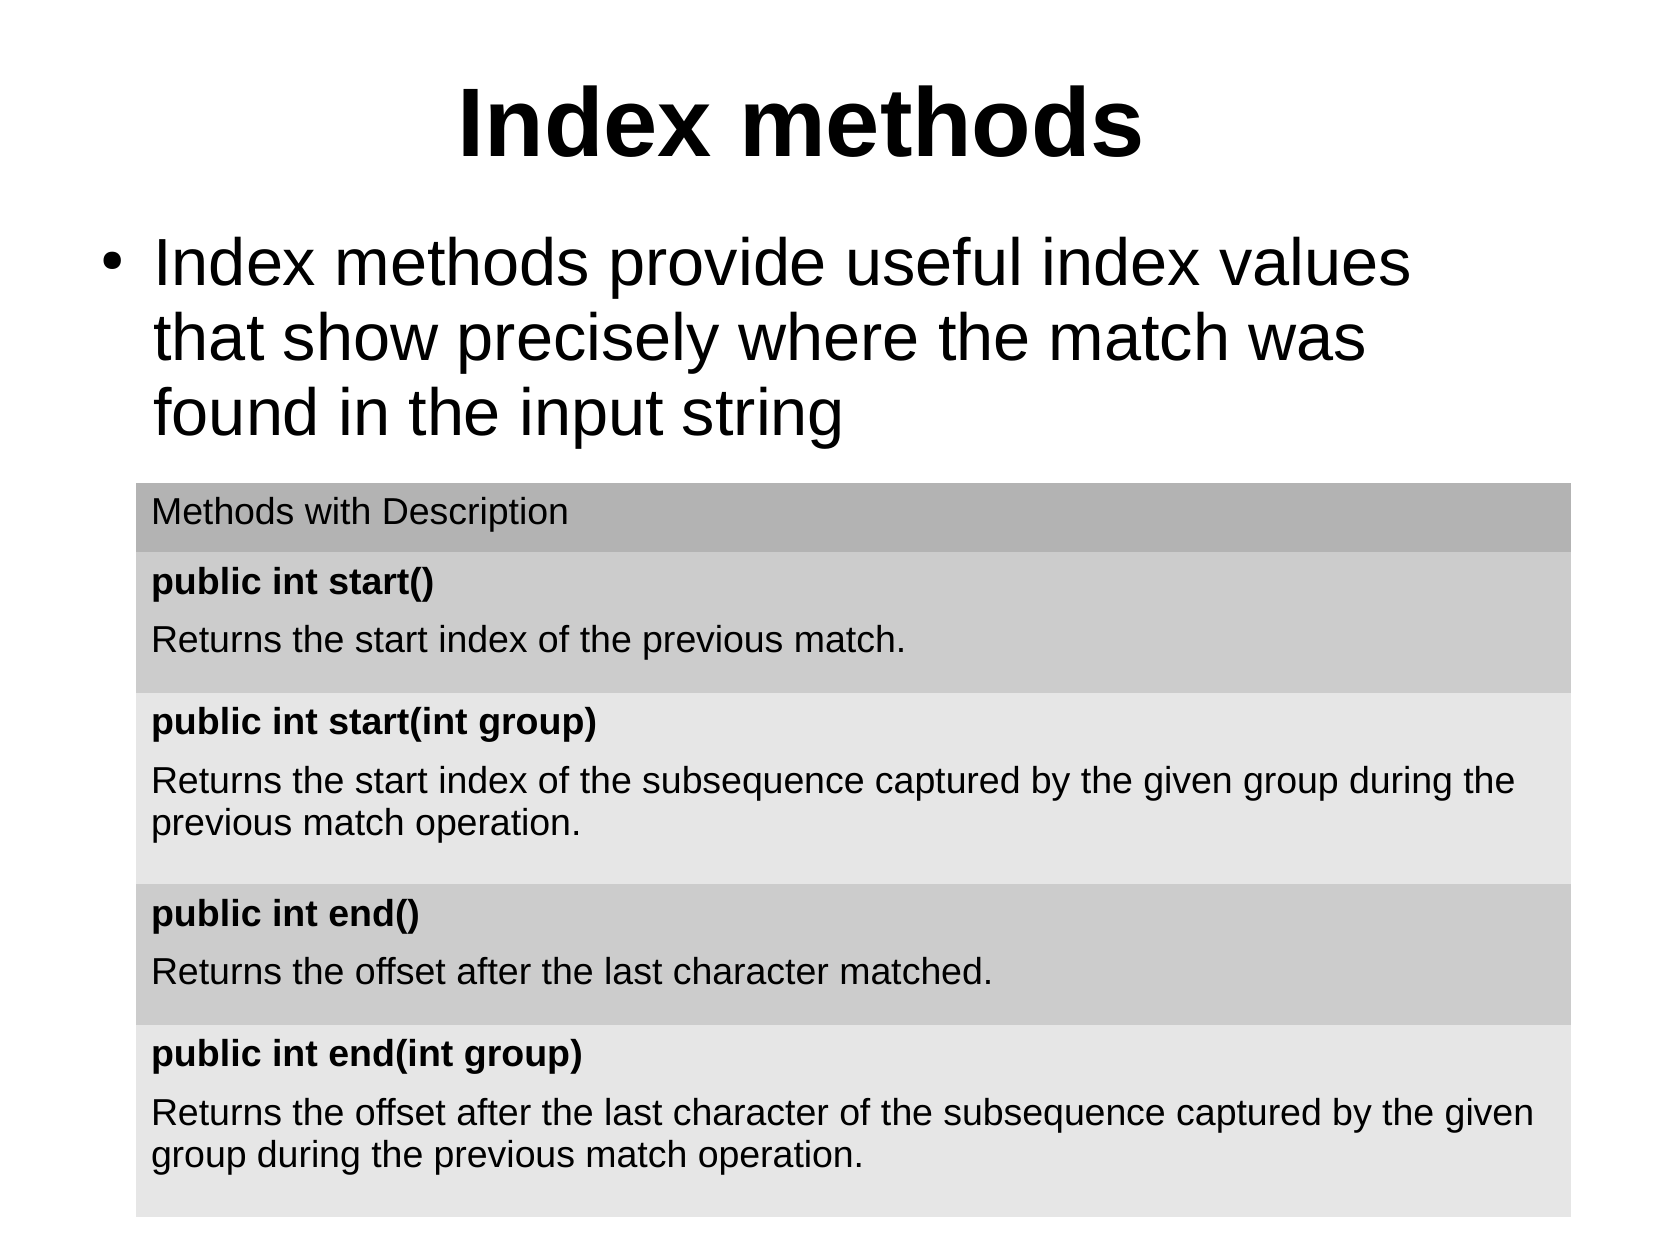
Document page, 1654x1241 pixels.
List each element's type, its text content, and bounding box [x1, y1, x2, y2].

table_header Methods with Description [136, 483, 1571, 552]
title Index methods [82, 49, 1571, 196]
list Index methods provide useful index values that show precisely where the match was found in the input string [82, 225, 1538, 1186]
table_cell public int start(int group) Returns the start index of the subsequence captured by the given group during the previous match operation. [136, 693, 1571, 884]
table_cell public int start() Returns the start index of the previous match. [136, 552, 1571, 693]
table_cell public int end(int group) Returns the offset after the last character of the subsequence captured by the given group during the previous match operation. [136, 1025, 1571, 1217]
table_cell public int end() Returns the offset after the last character matched. [136, 884, 1571, 1025]
